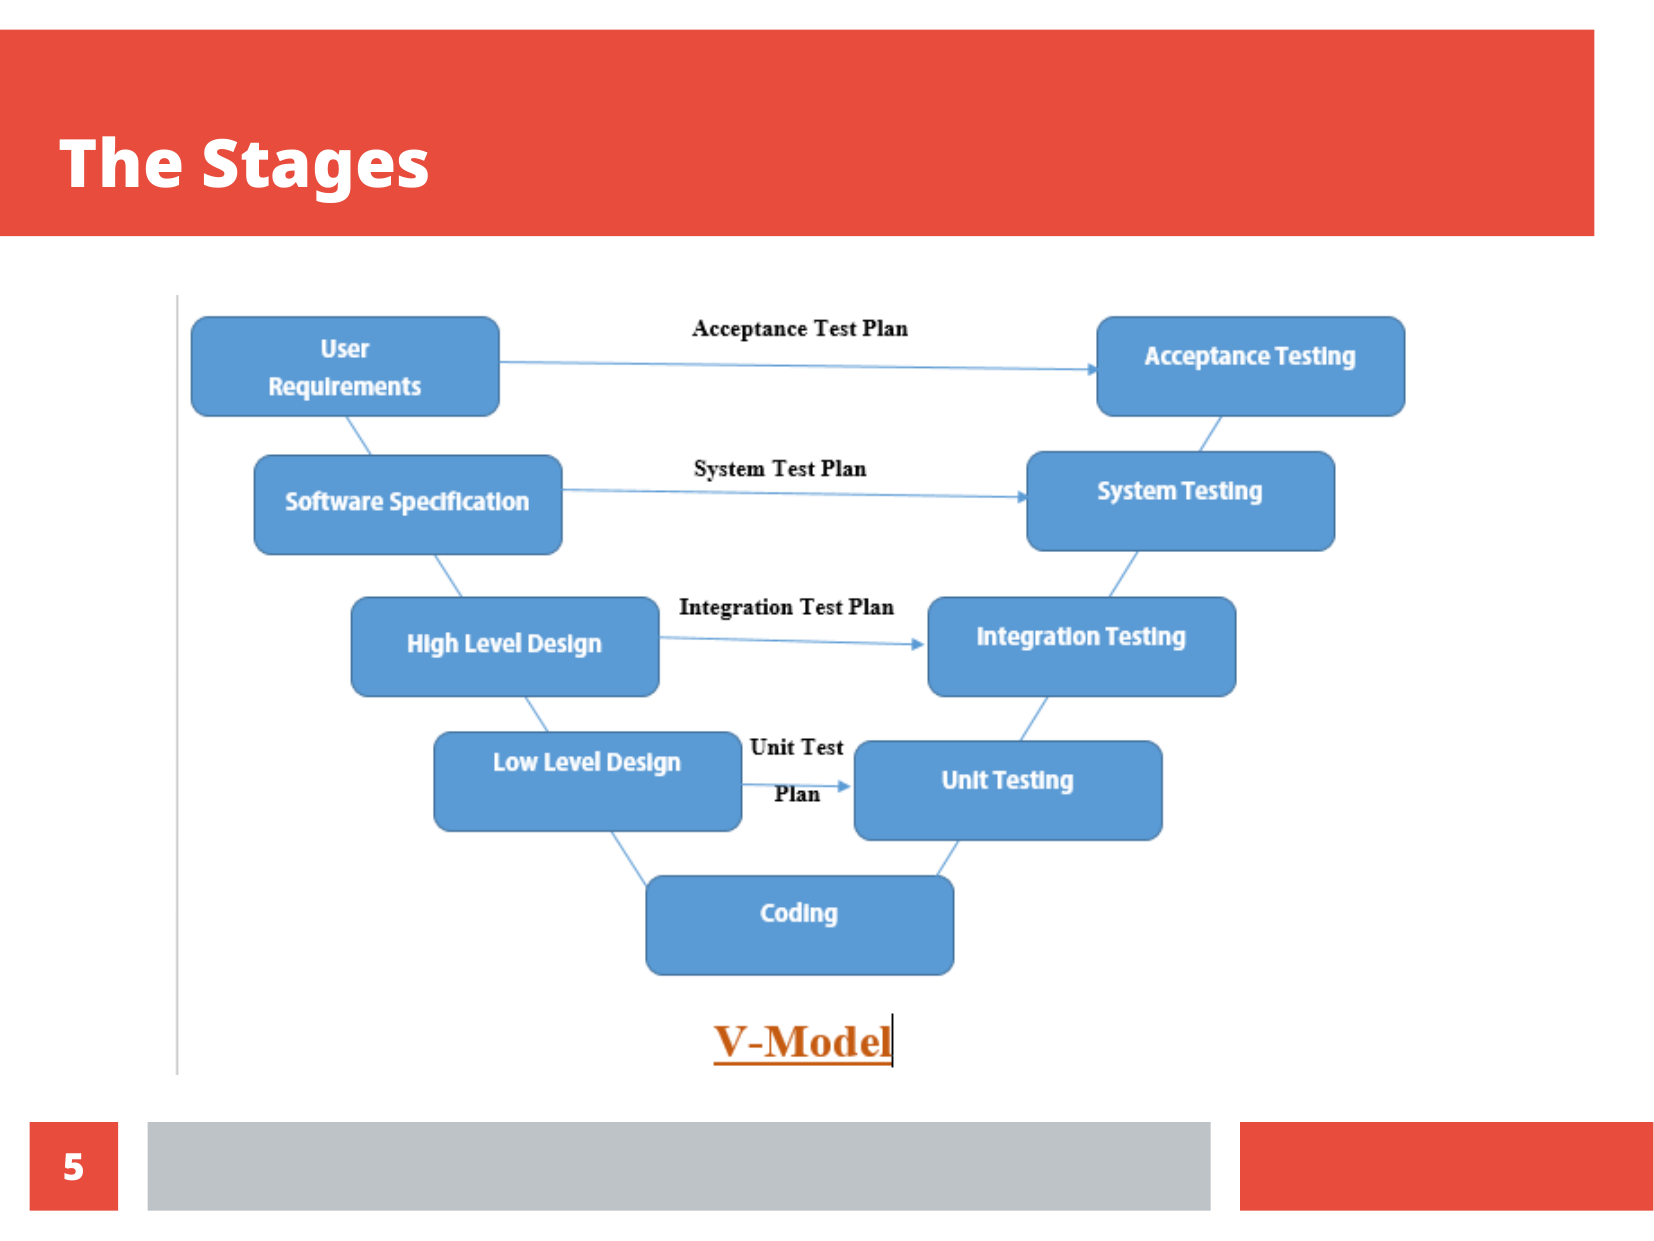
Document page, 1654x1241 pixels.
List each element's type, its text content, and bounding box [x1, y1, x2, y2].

title The Stages [59, 59, 1595, 207]
picture [175, 295, 1485, 1075]
